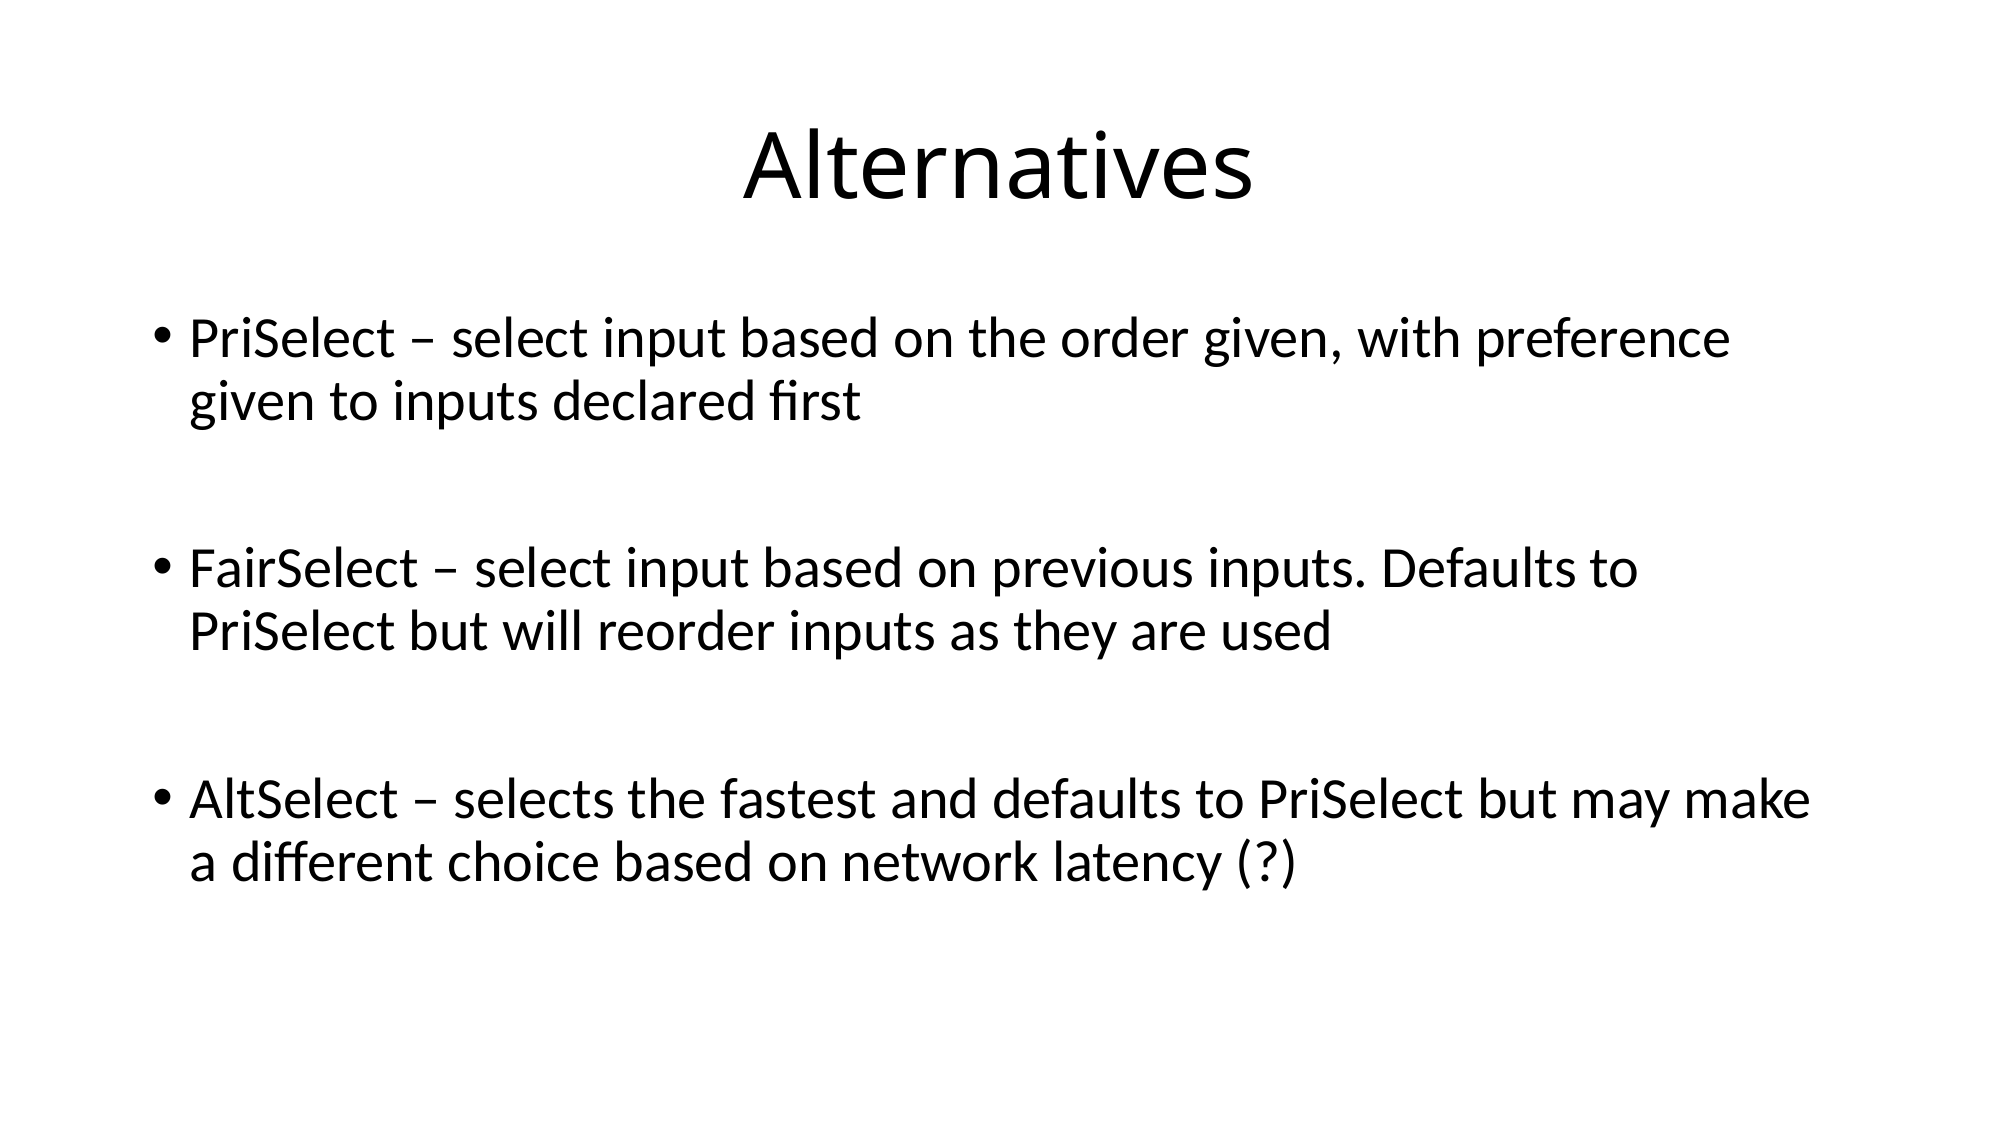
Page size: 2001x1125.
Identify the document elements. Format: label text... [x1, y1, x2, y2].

list PriSelect – select input based on the order given, with preference given to inputs declared first FairSelect – select input based on previous inputs. Defaults to PriSelect but will reorder inputs as they are used AltSelect – selects the fastest and defaults to PriSelect but may make a different choice based on network latency (?) [137, 299, 1863, 1014]
title Alternatives [137, 59, 1863, 278]
